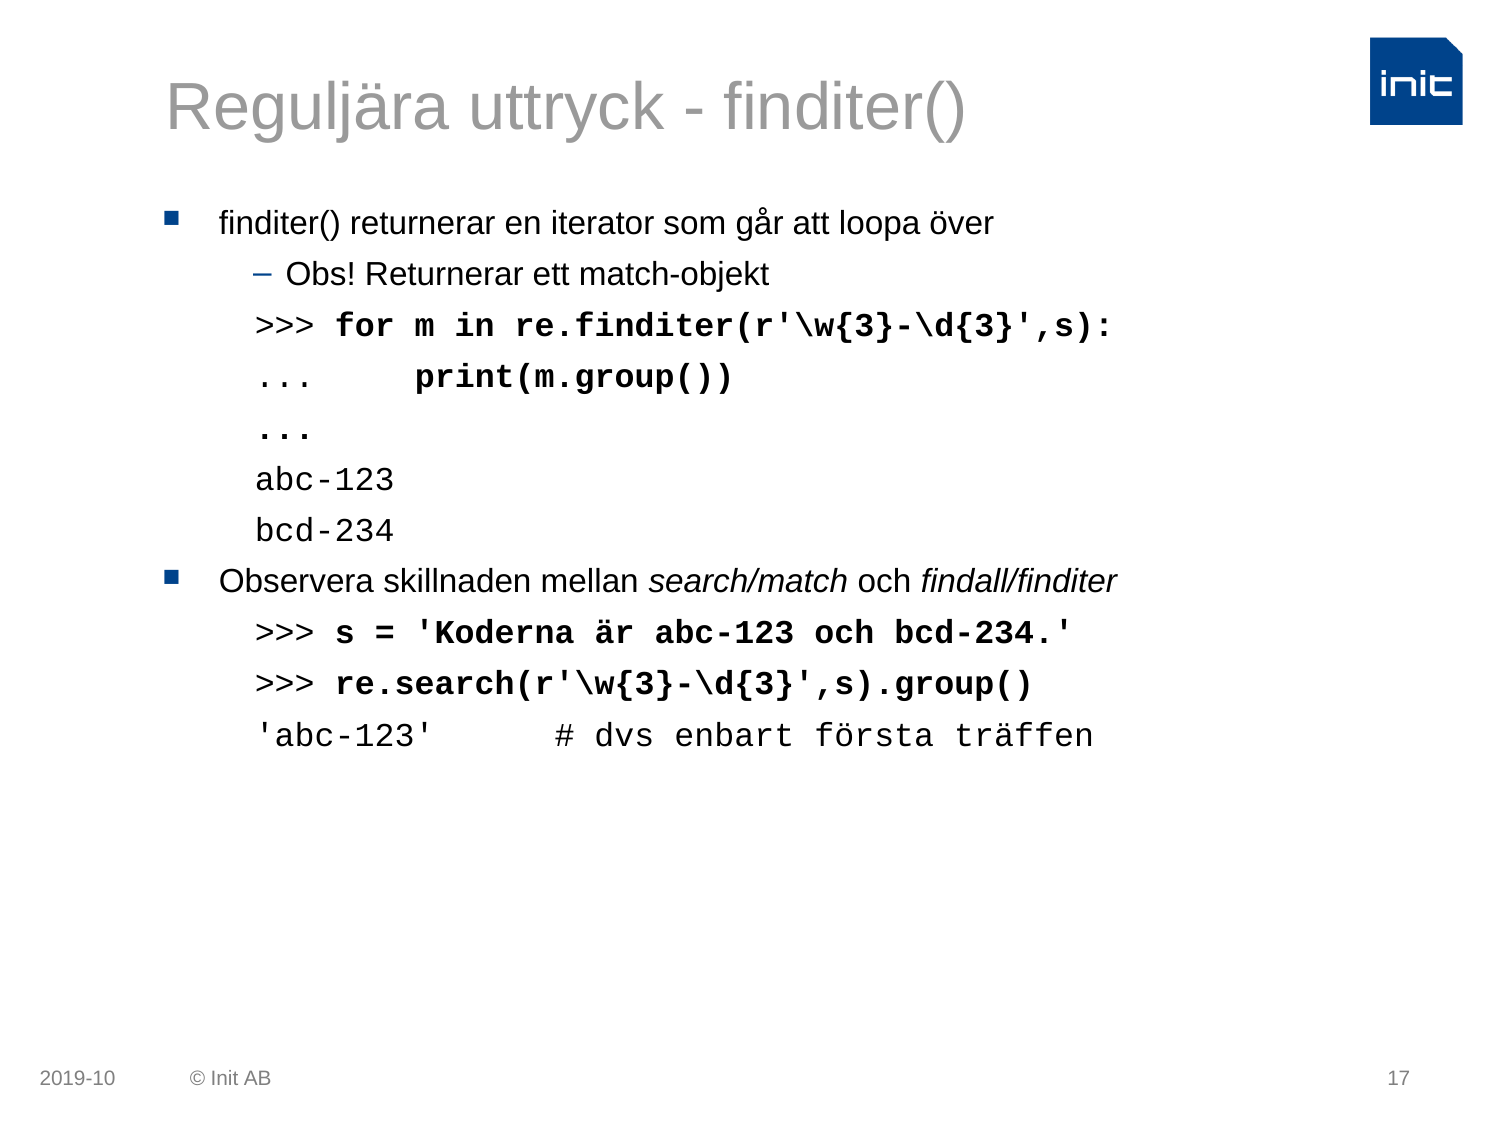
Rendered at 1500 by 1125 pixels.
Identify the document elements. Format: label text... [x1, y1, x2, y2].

text_box <nummer> [1350, 1037, 1426, 1098]
text_box 2019-10 [24, 1037, 151, 1098]
picture [1370, 37, 1463, 125]
text_box Reguljära uttryck - finditer() [150, 0, 1351, 150]
text_box finditer() returnerar en iterator som går att loopa över Obs! Returnerar ett match-objekt >>> for m in re.finditer(r'\w{3}-\d{3}',s): ... print(m.group()) ... abc-123 bcd-234 Observera skillnaden mellan search/match och findall/finditer >>> s = 'Koderna är abc-123 och bcd-234.' >>> re.search(r'\w{3}-\d{3}',s).group() 'abc-123' # dvs enbart första träffen [150, 189, 1351, 975]
text_box © Init AB [174, 1037, 1326, 1098]
